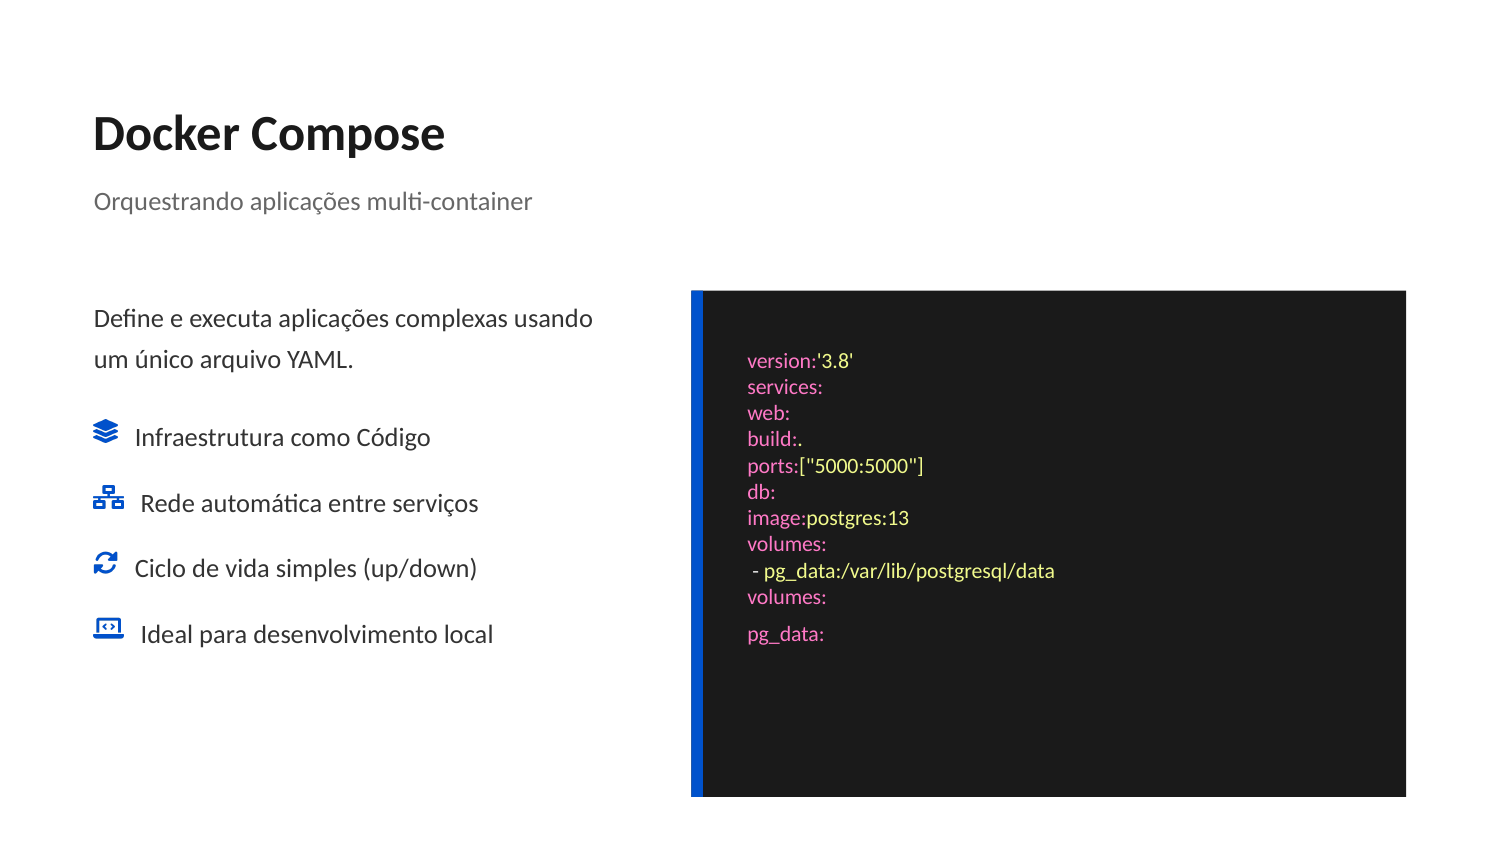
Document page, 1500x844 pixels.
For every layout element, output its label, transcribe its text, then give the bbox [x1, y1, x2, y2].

text_box Ideal para desenvolvimento local [140, 606, 495, 649]
text_box Define e executa aplicações complexas usando um único arquivo YAML. [93, 290, 622, 374]
text_box Infraestrutura como Código [134, 410, 432, 452]
picture [93, 616, 124, 640]
text_box Ciclo de vida simples (up/down) [134, 541, 479, 584]
text_box [691, 702, 1407, 797]
picture [93, 550, 118, 575]
text_box version:'3.8' services: web: build:. ports:["5000:5000"] db: image:postgres:13 volumes: - pg_data:/var/lib/postgresql/data volumes: pg_data: [691, 290, 1407, 702]
picture [93, 419, 118, 443]
text_box Rede automática entre serviços [140, 475, 480, 518]
text_box Docker Compose [93, 93, 447, 161]
text_box Orquestrando aplicações multi-container [93, 181, 534, 216]
picture [93, 485, 124, 509]
